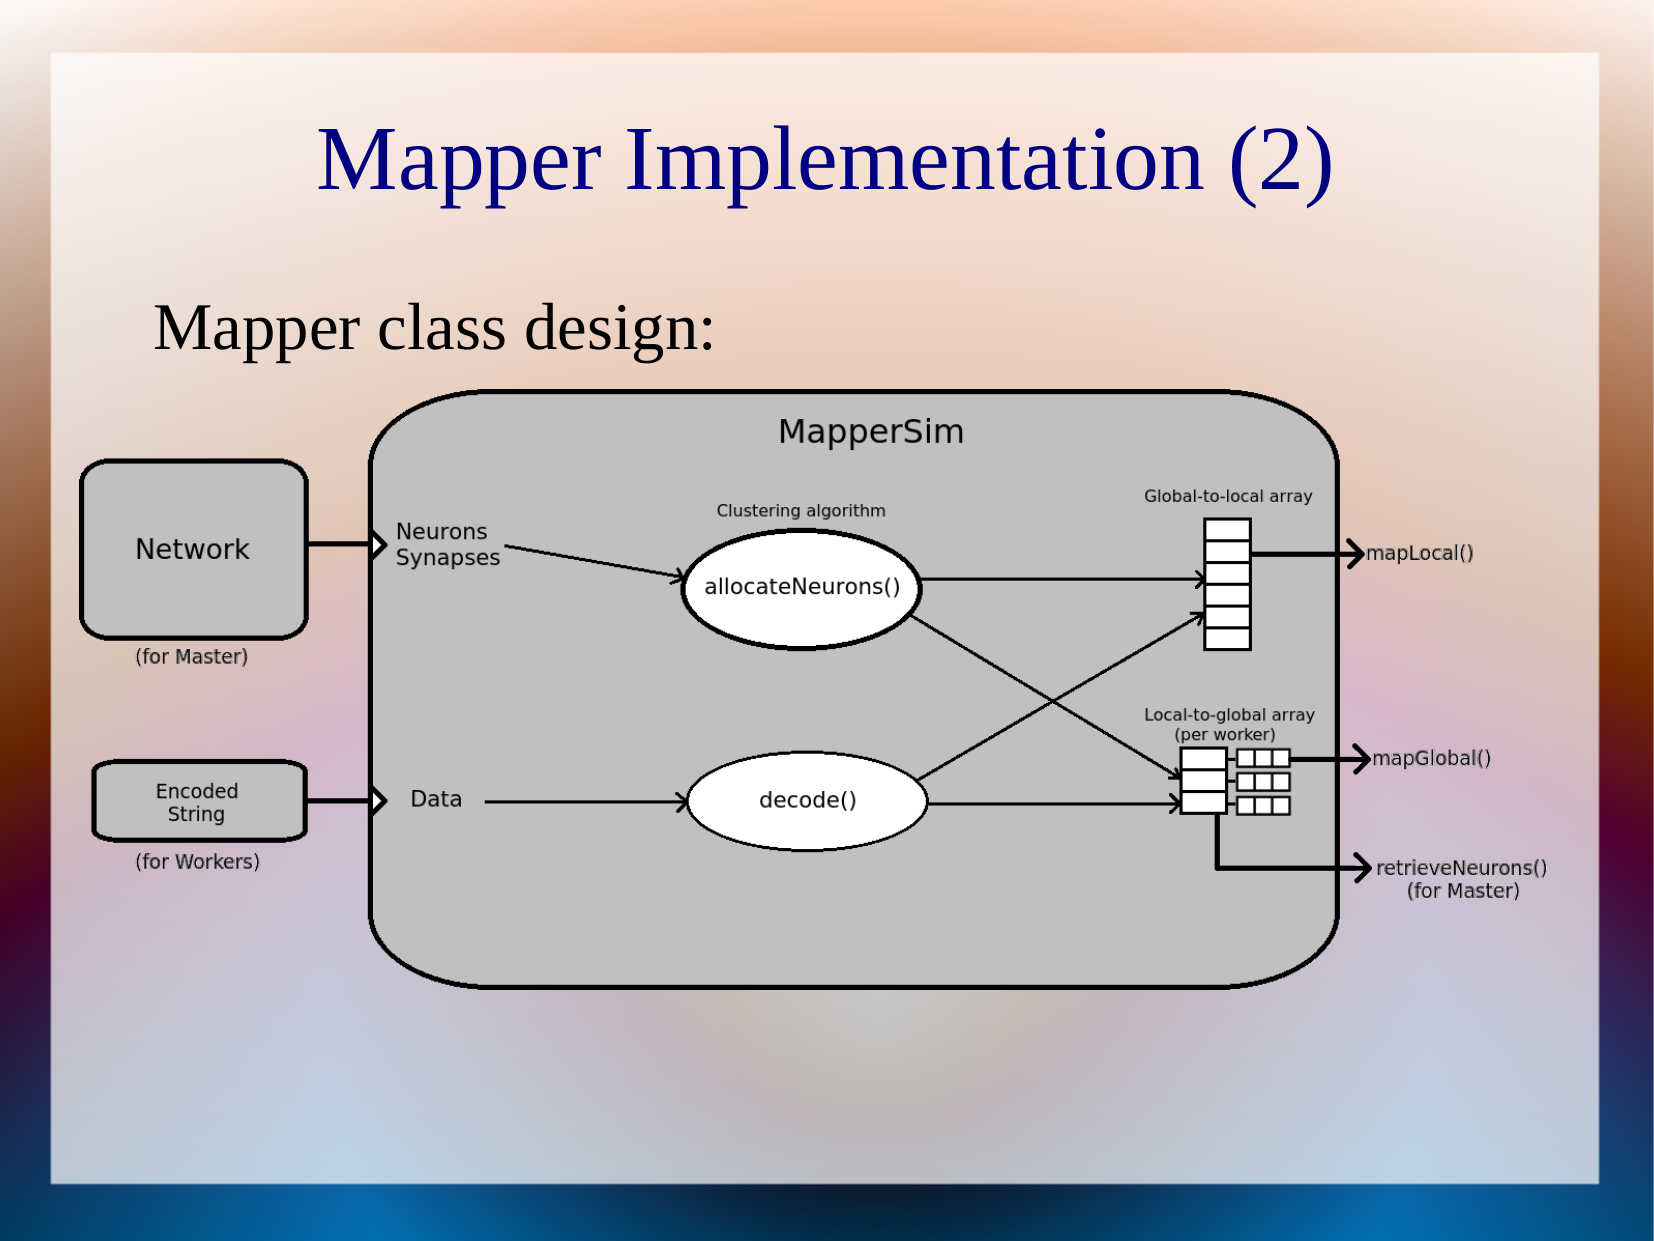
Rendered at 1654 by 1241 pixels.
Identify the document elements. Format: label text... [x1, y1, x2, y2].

list Mapper class design: [82, 290, 1571, 1010]
title Mapper Implementation (2) [82, 55, 1571, 263]
picture [0, 0, 1654, 1241]
